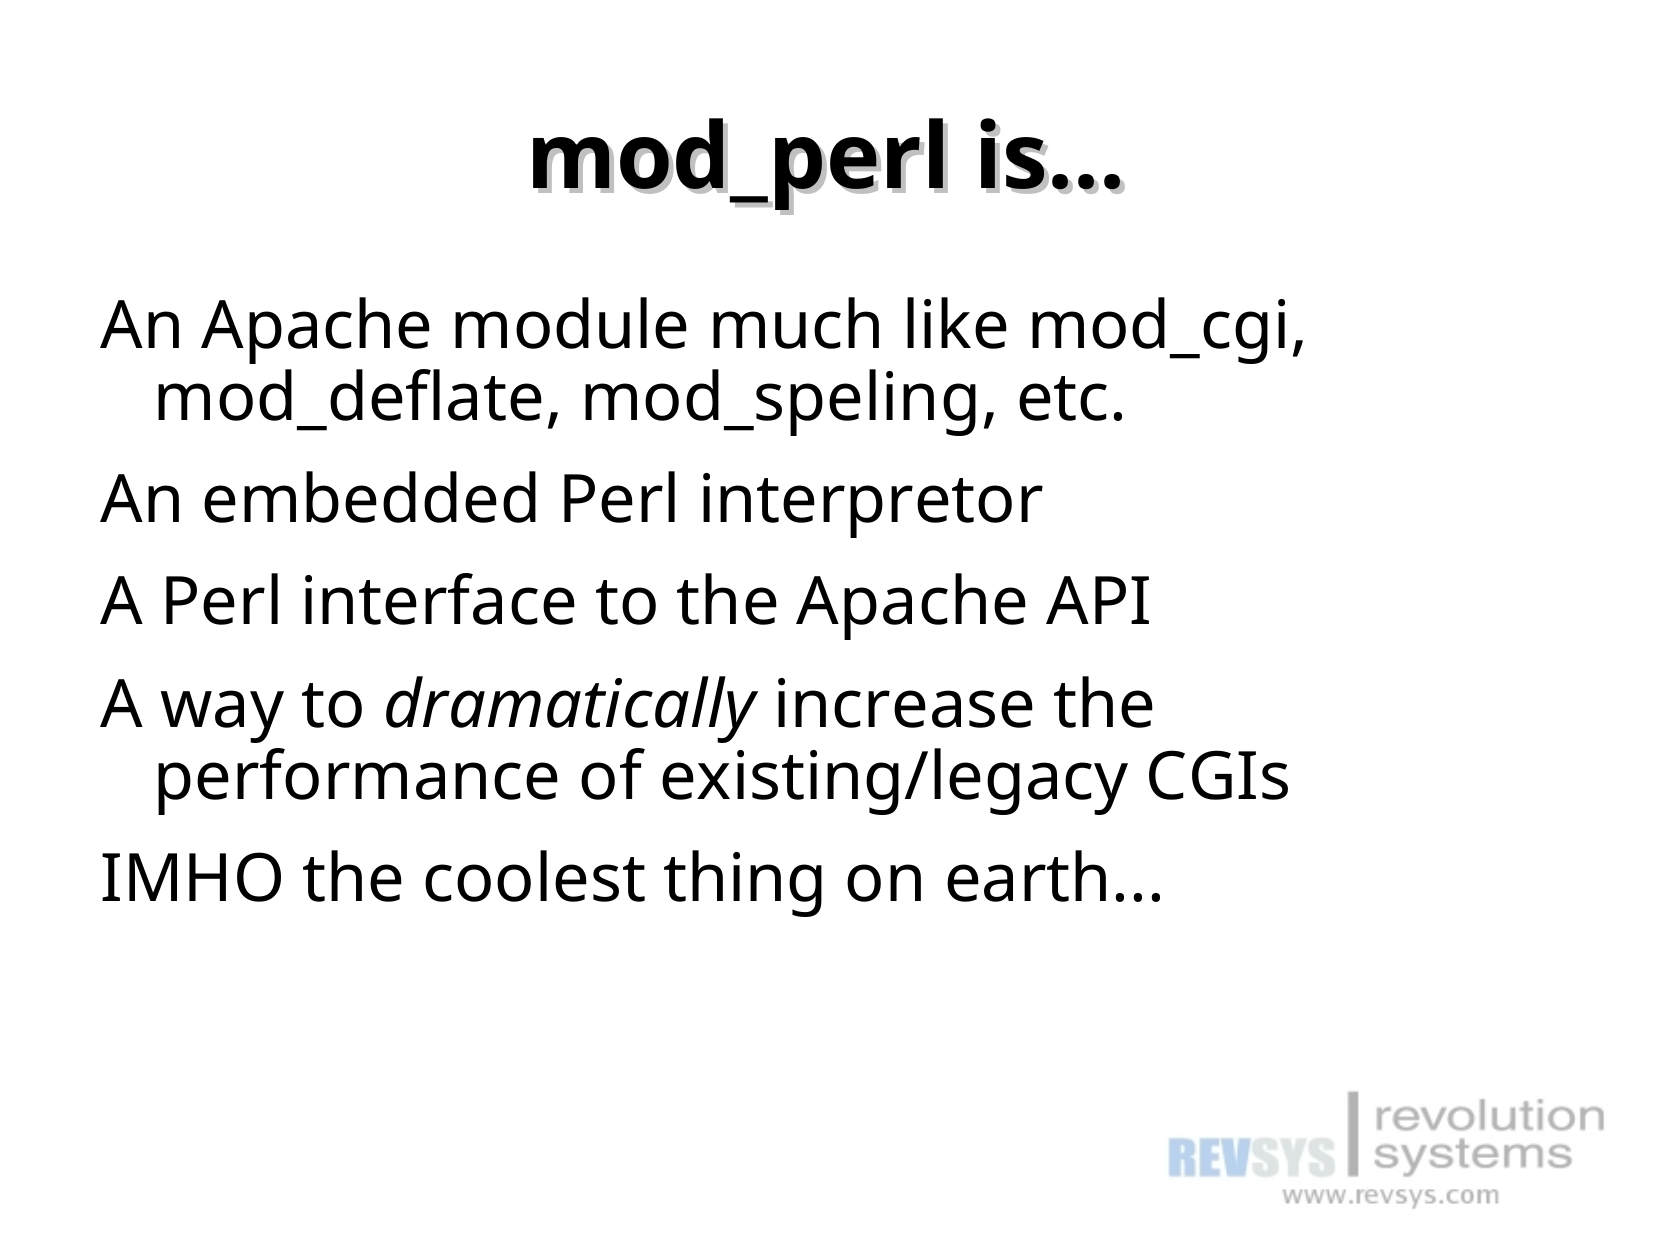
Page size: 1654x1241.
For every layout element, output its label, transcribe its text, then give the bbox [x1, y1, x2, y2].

picture [1162, 1087, 1613, 1211]
title mod_perl is... [82, 49, 1571, 257]
list An Apache module much like mod_cgi, mod_deflate, mod_speling, etc. An embedded Perl interpretor A Perl interface to the Apache API A way to dramatically increase the performance of existing/legacy CGIs IMHO the coolest thing on earth... [82, 290, 1571, 1051]
